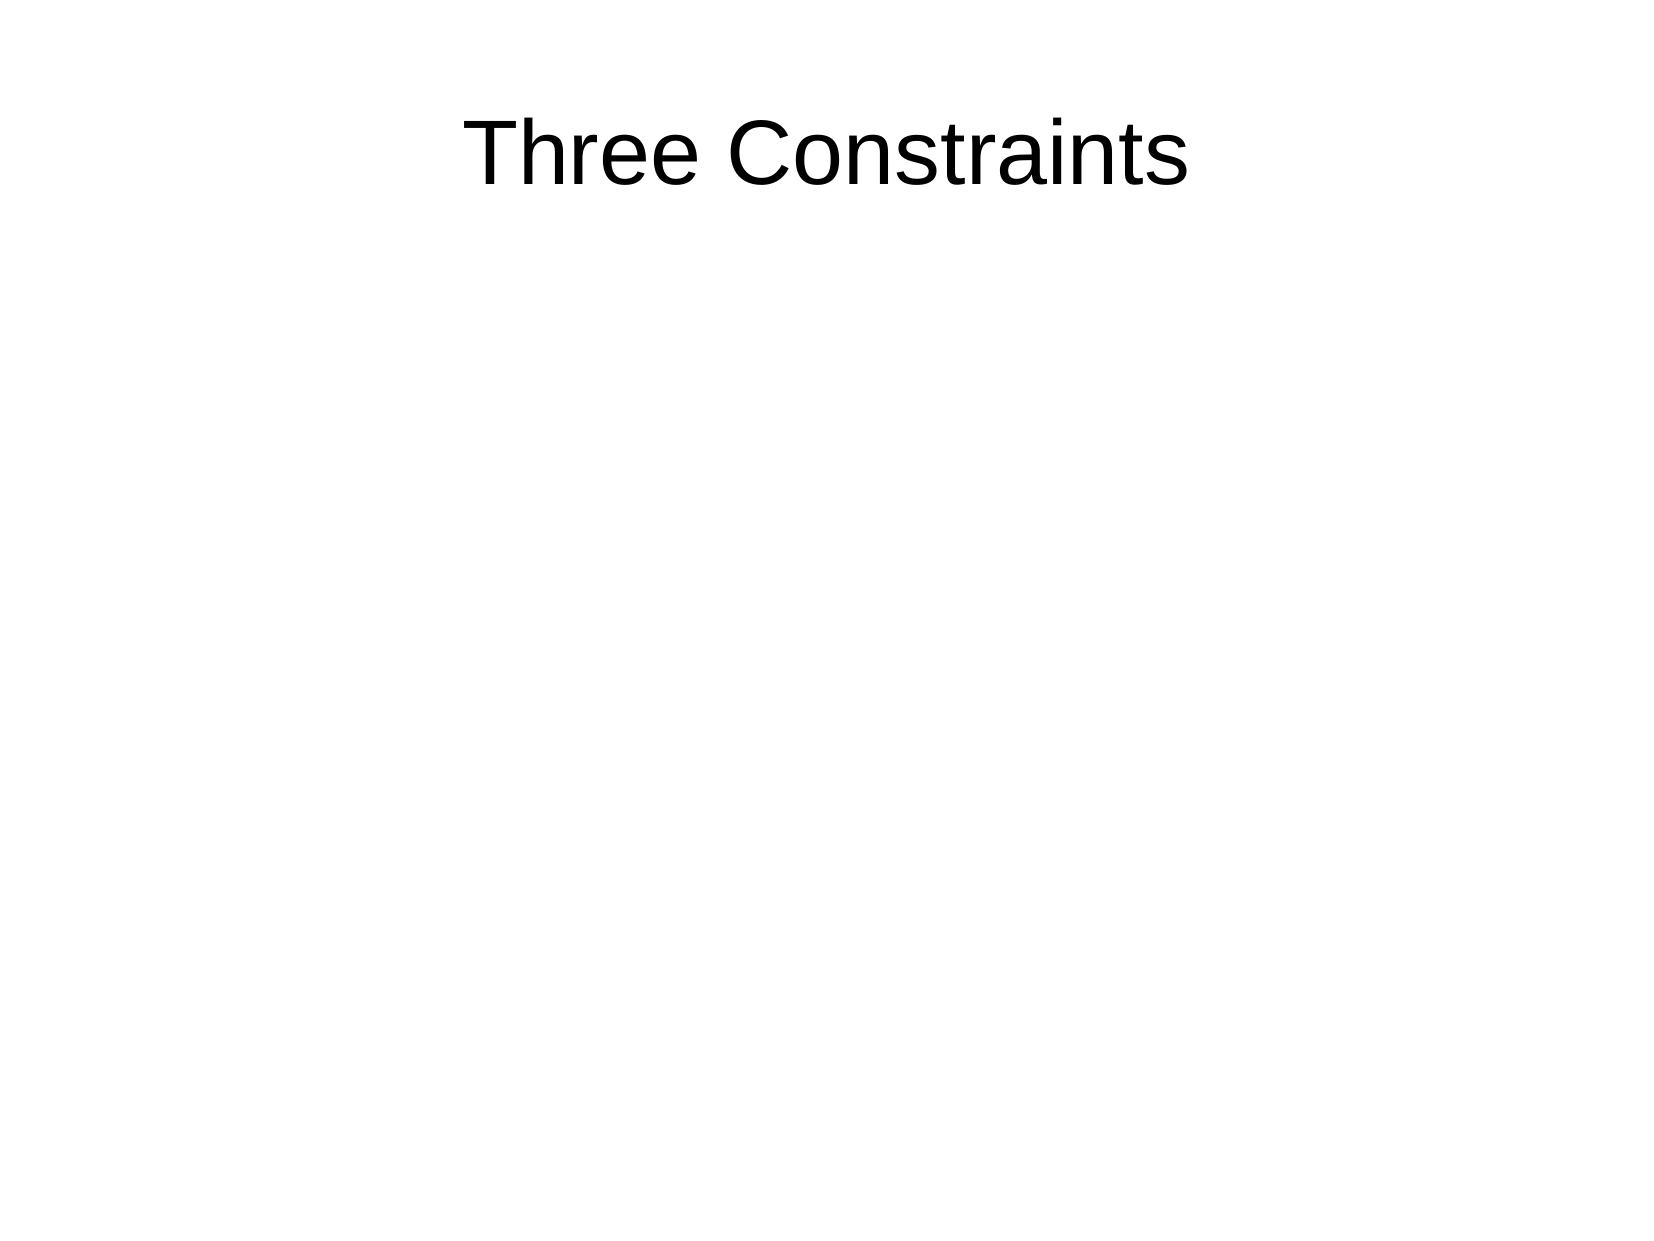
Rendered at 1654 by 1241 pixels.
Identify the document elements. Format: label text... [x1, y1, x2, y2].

title Three Constraints [82, 49, 1571, 257]
